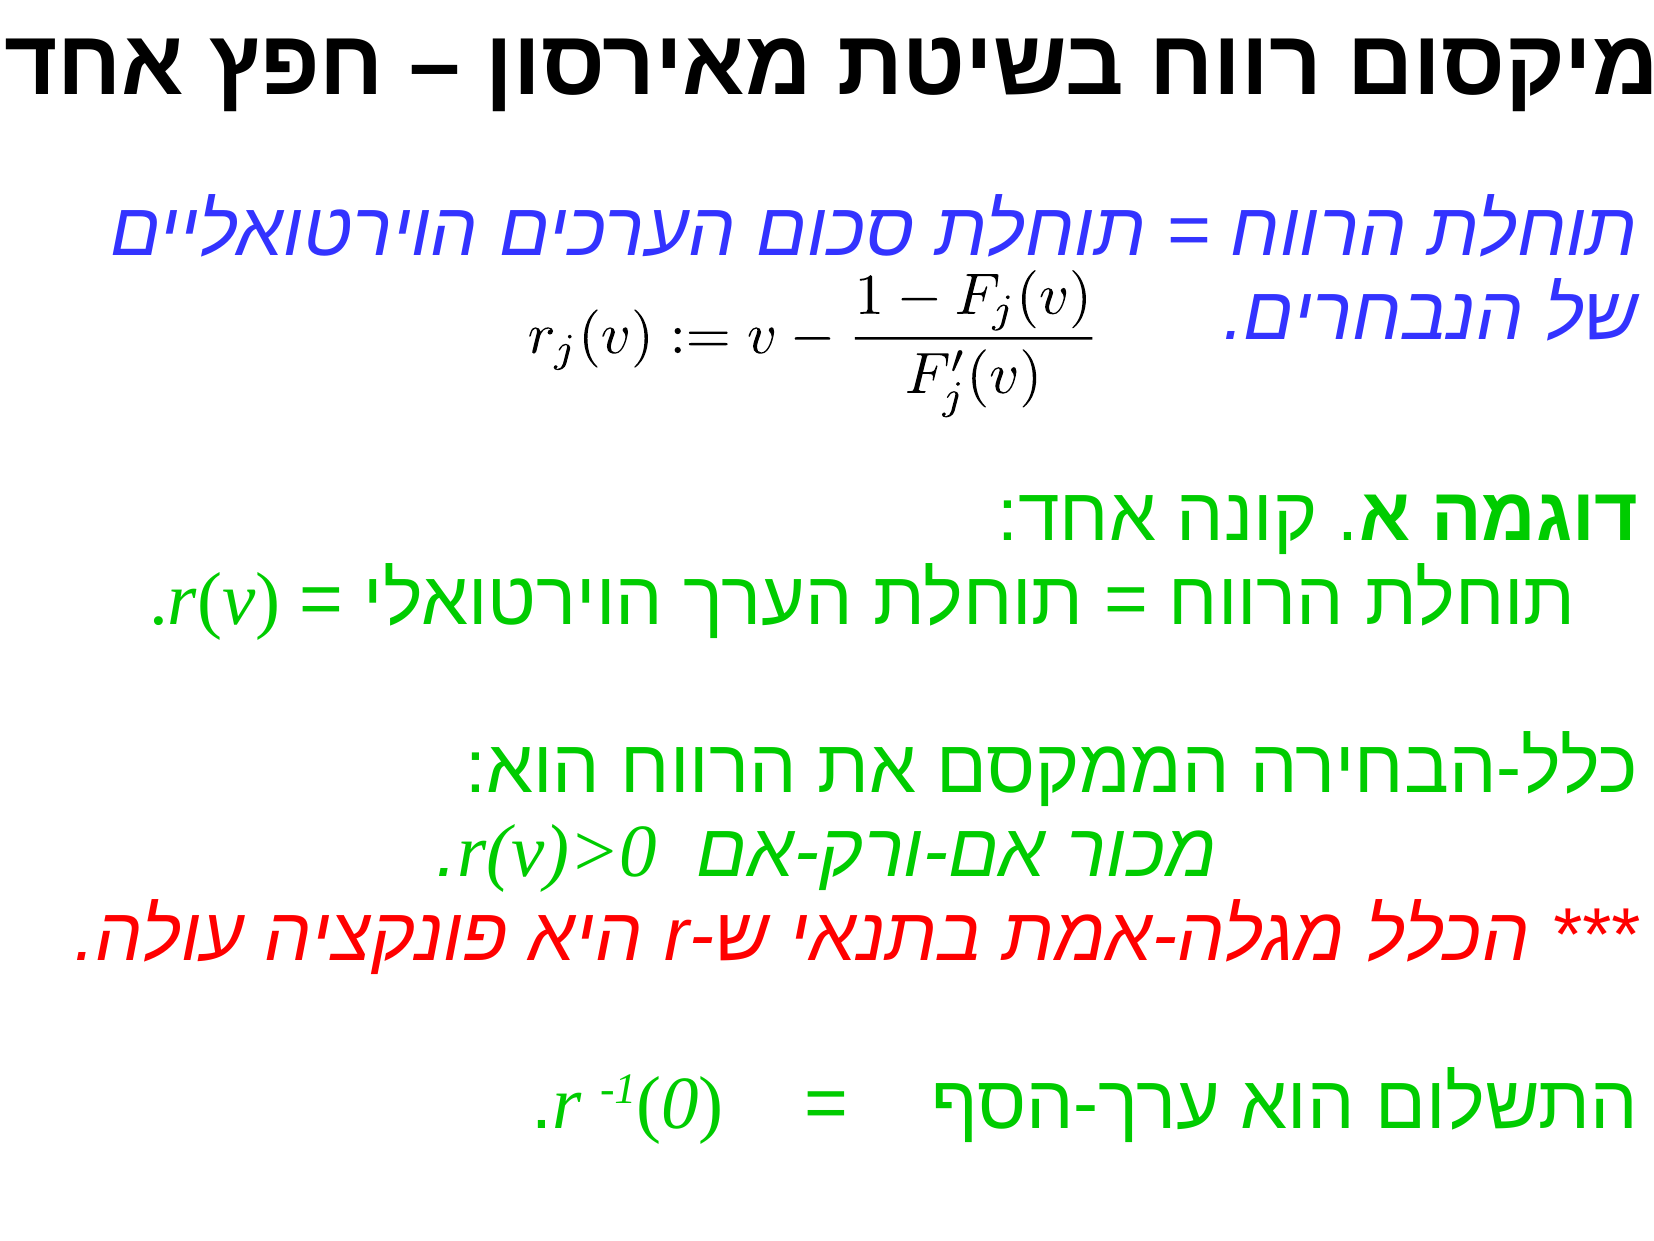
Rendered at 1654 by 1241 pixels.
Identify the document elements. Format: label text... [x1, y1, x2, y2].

text_box [527, 270, 1093, 418]
text_box תוחלת הרווח = תוחלת סכום הערכים הוירטואליים של הנבחרים. [0, 180, 1654, 363]
title מיקסום רווח בשיטת מאירסון – חפץ אחד [0, 0, 1654, 166]
text_box דוגמה א. קונה אחד: תוחלת הרווח = תוחלת הערך הוירטואלי = r(v). כלל-הבחירה הממקסם את הרווח הוא: מכור אם-ורק-אם r(v)>0. *** הכלל מגלה-אמת בתנאי ש-r היא פונקציה עולה. התשלום הוא ערך-הסף = r -1(0). [0, 465, 1654, 1240]
